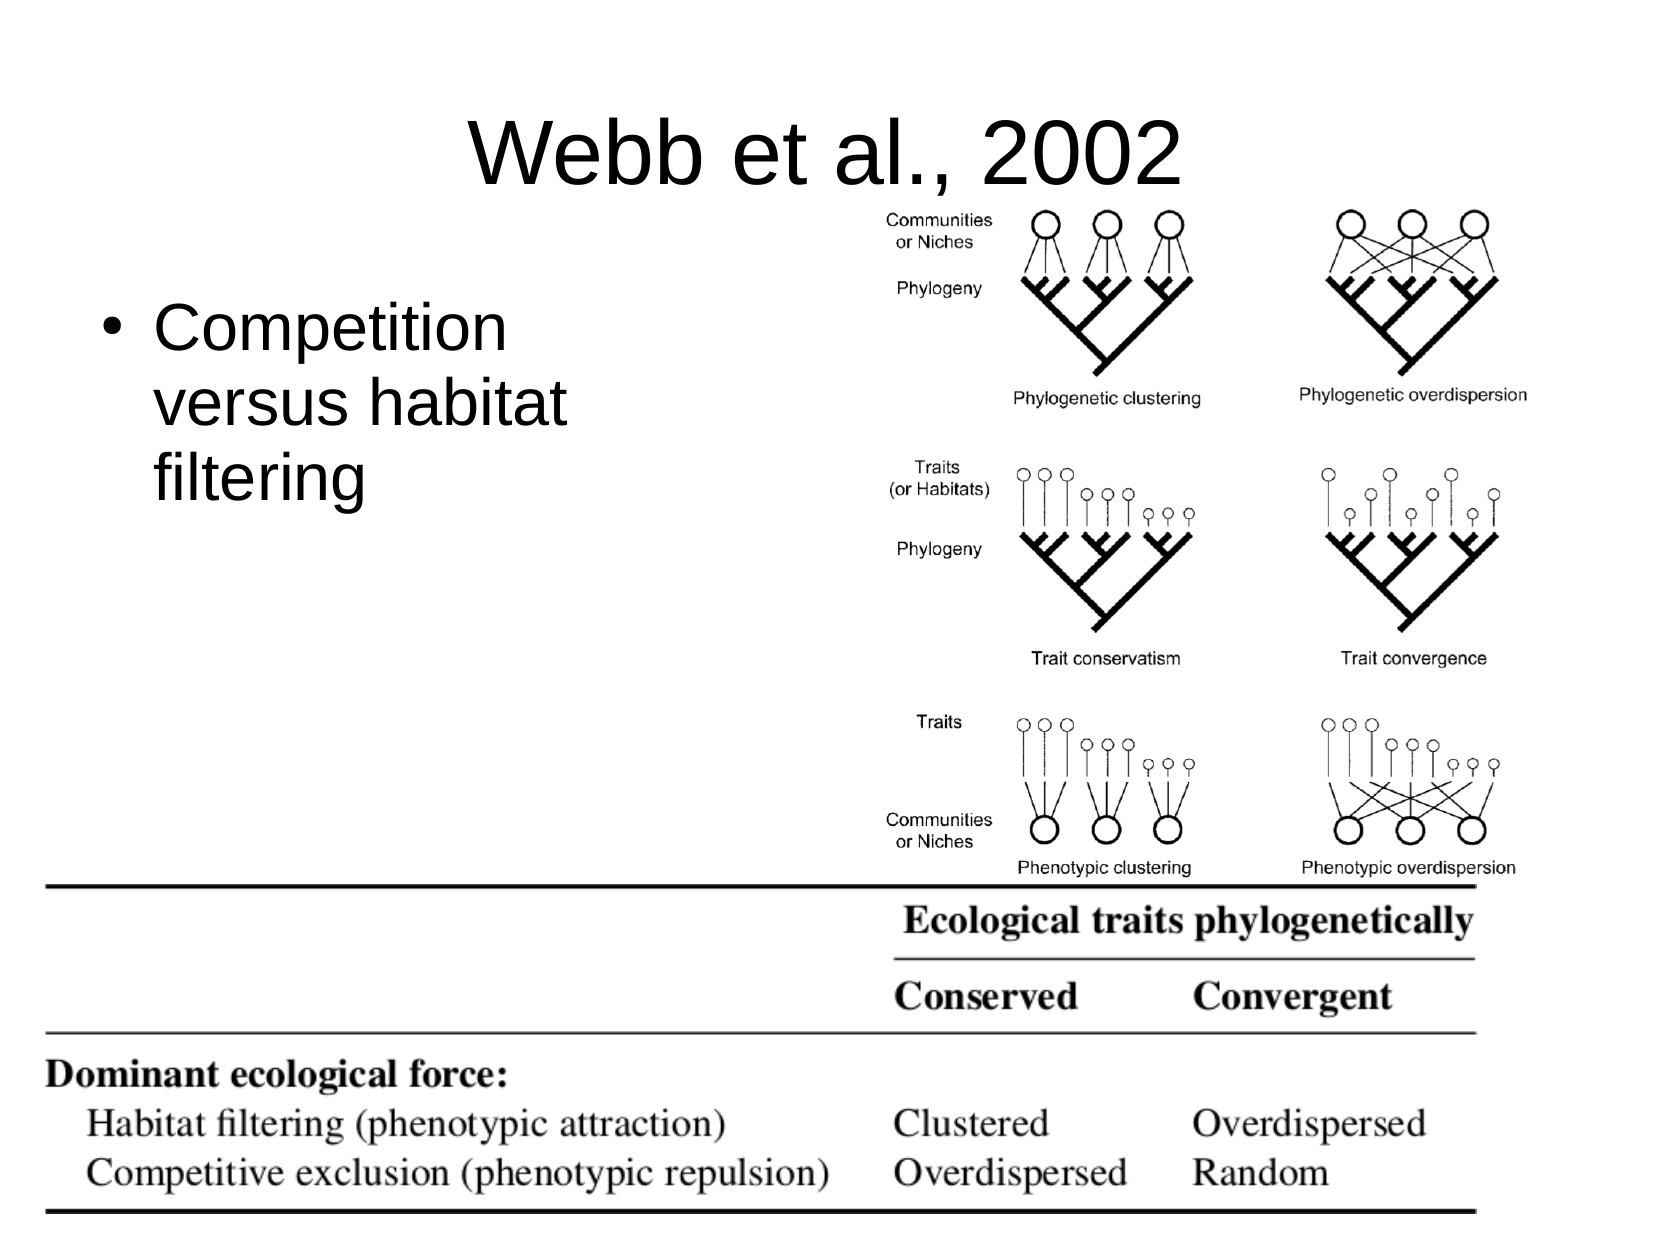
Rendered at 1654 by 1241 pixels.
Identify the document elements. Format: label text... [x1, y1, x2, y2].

title Webb et al., 2002 [82, 49, 1571, 257]
picture [885, 209, 1527, 878]
list Competition versus habitat filtering [82, 290, 721, 884]
picture [45, 884, 1477, 1214]
